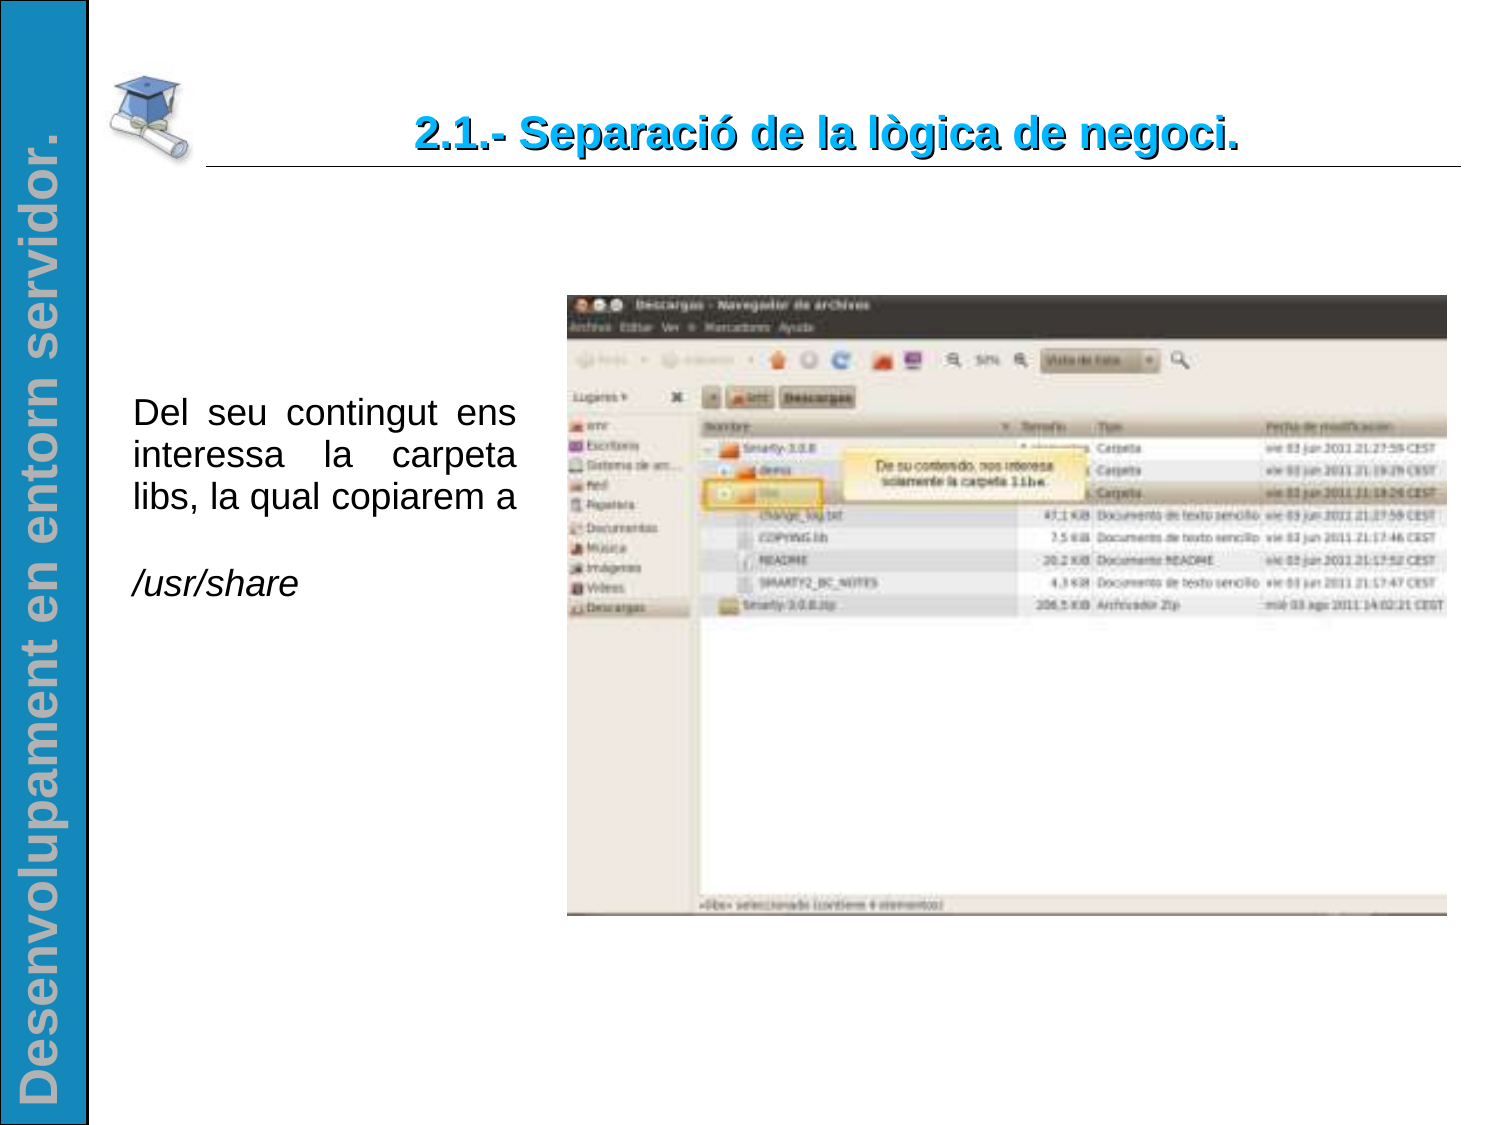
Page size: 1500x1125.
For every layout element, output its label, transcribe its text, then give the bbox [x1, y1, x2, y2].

picture [567, 295, 1447, 916]
title 2.1.- Separació de la lògica de negoci. [206, 88, 1447, 178]
picture [93, 61, 206, 174]
text_box Del seu contingut ens interessa la carpeta libs, la qual copiarem a /usr/share [118, 383, 532, 613]
